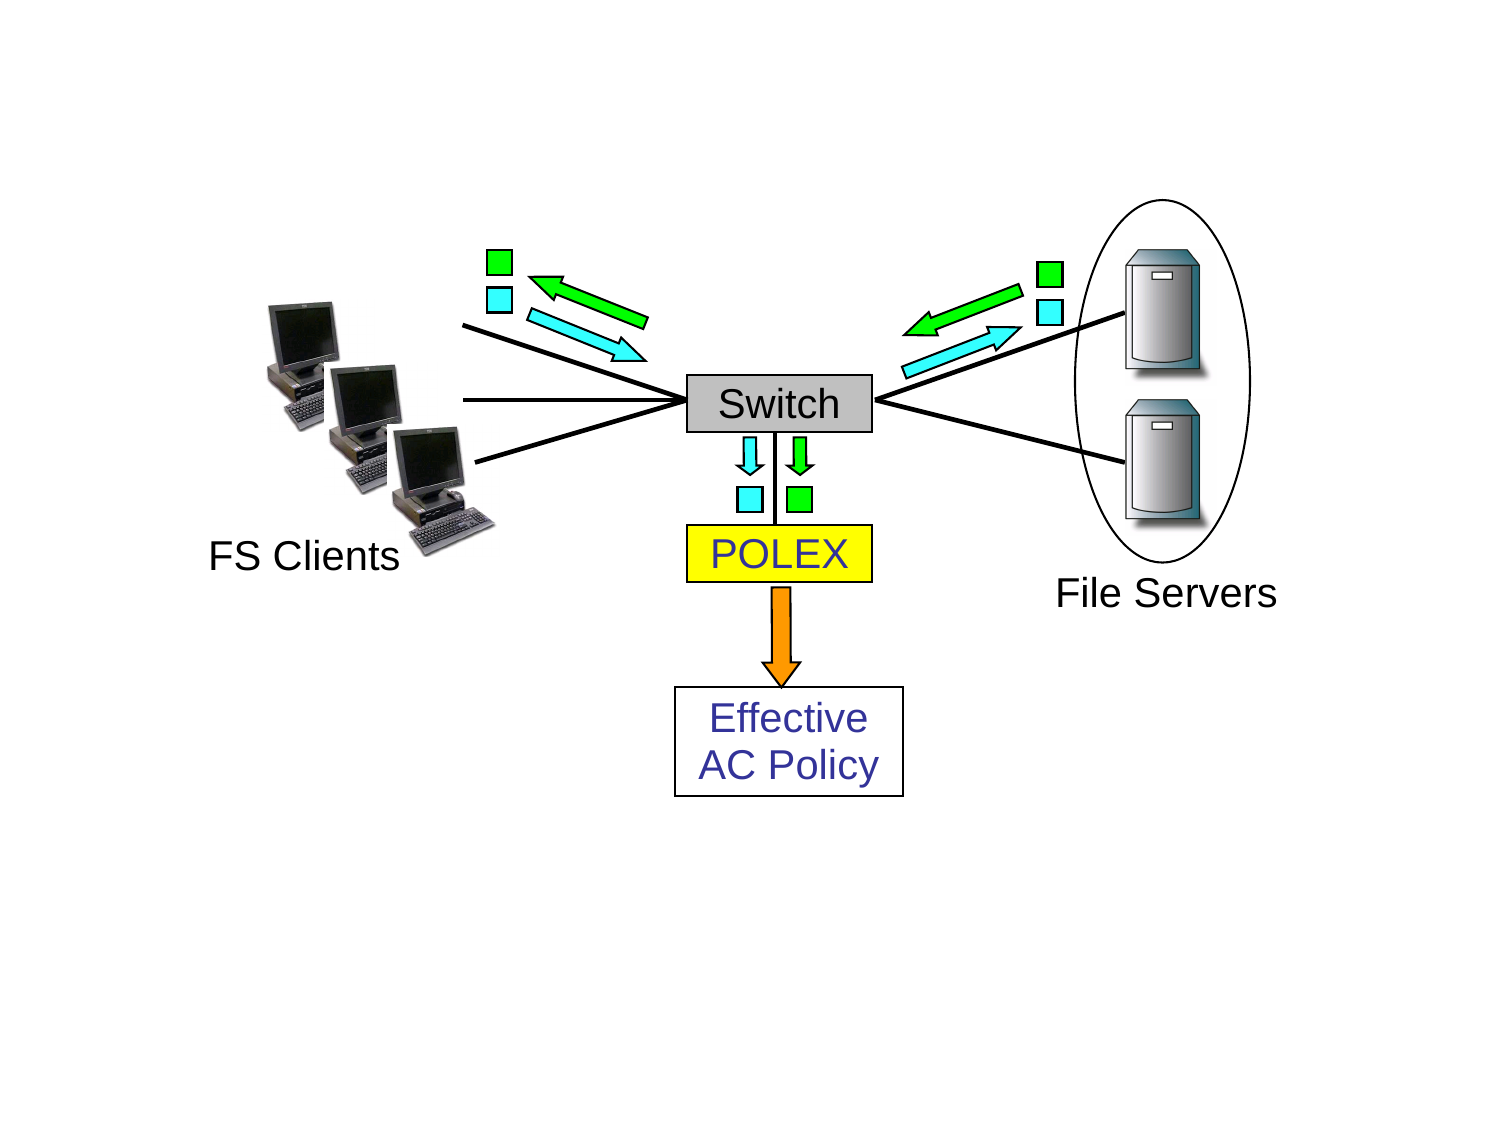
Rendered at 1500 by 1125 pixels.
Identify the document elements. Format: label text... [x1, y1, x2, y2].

picture [1125, 249, 1217, 386]
text_box POLEX [687, 525, 872, 583]
text_box [901, 326, 1021, 379]
text_box [787, 487, 813, 513]
text_box File Servers [1040, 562, 1293, 625]
text_box [737, 437, 763, 475]
text_box Switch [687, 375, 872, 433]
text_box Effective AC Policy [675, 687, 903, 796]
text_box [737, 487, 763, 513]
text_box [1037, 299, 1063, 325]
text_box [762, 587, 801, 687]
text_box [904, 283, 1024, 336]
text_box [527, 308, 646, 361]
picture [262, 299, 500, 558]
text_box [1037, 262, 1063, 288]
text_box [487, 287, 513, 313]
text_box FS Clients [193, 525, 416, 587]
text_box [787, 437, 813, 475]
picture [1125, 399, 1217, 536]
text_box [487, 249, 513, 276]
text_box [529, 276, 648, 330]
picture [1211, 527, 1217, 536]
